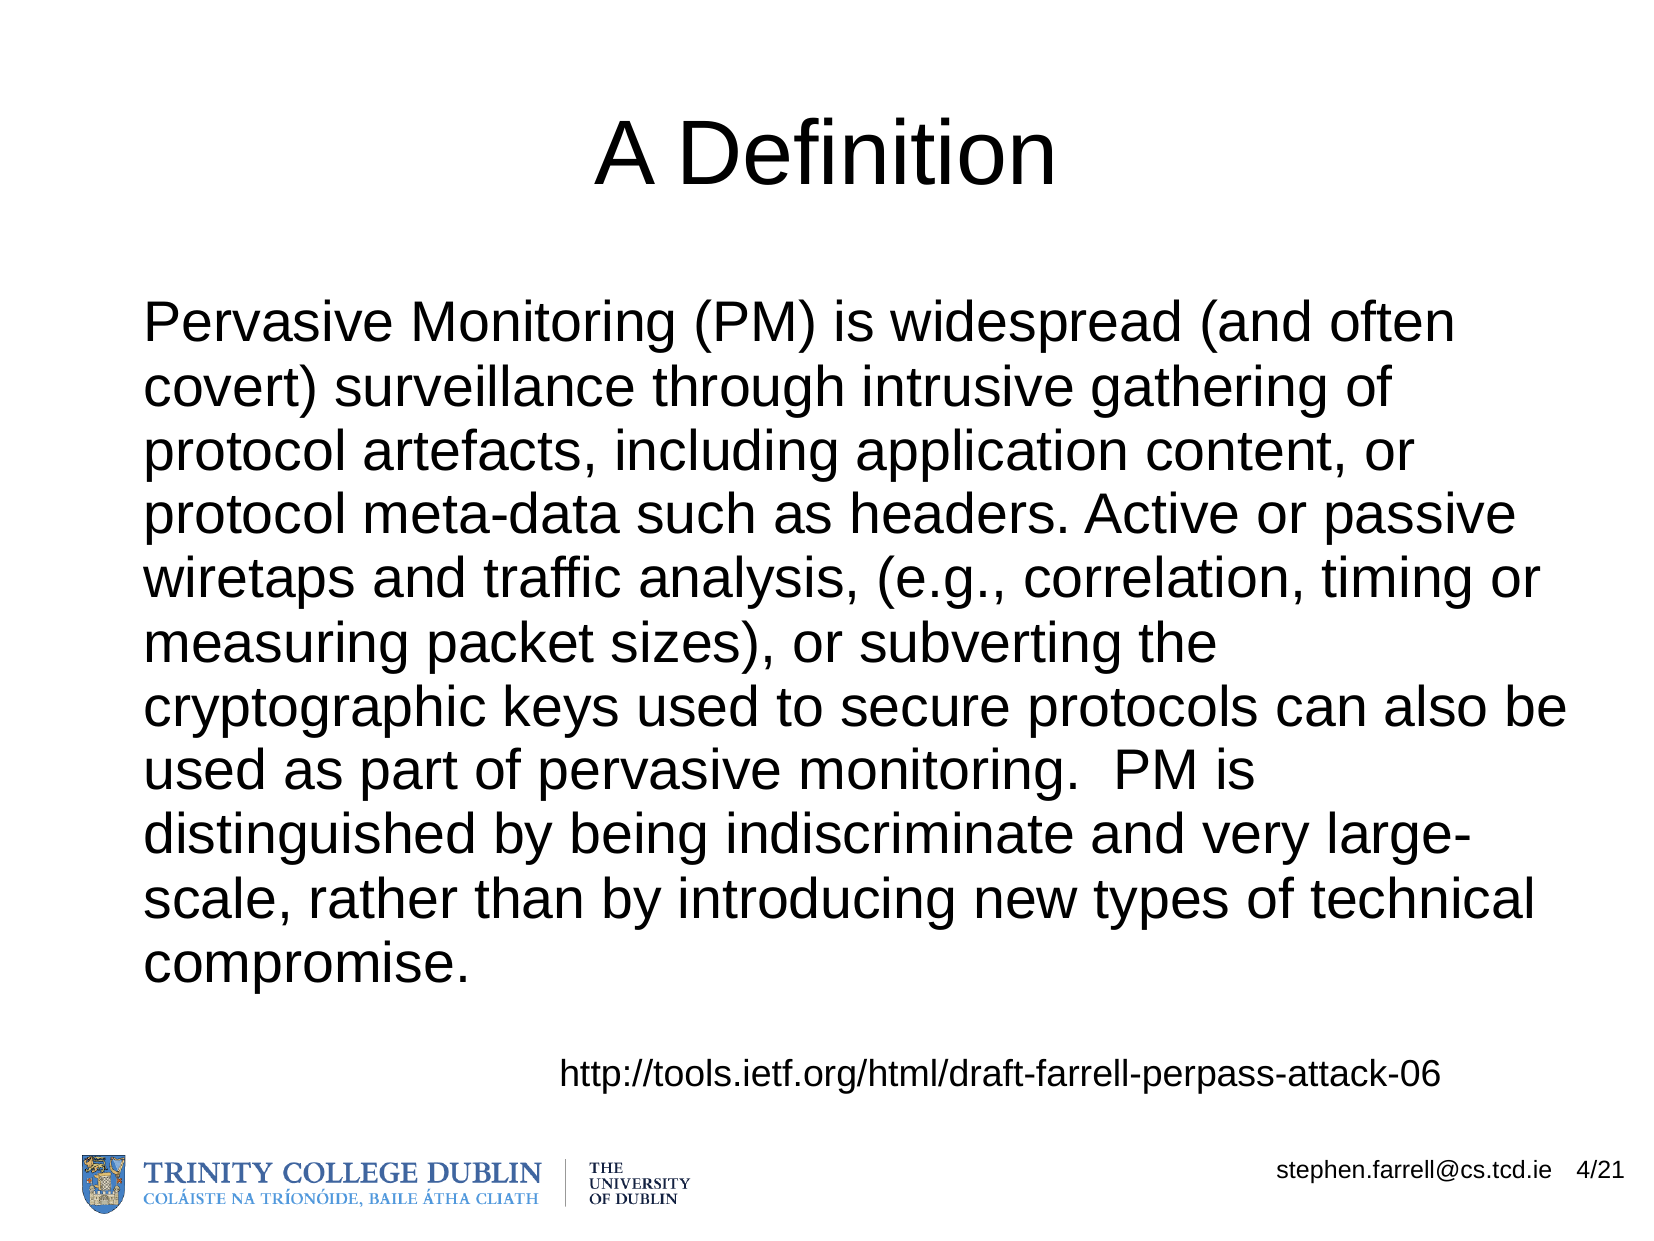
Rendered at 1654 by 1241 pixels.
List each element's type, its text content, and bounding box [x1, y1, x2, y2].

title A Definition [82, 49, 1571, 257]
text_box http://tools.ietf.org/html/draft-farrell-perpass-attack-06 [544, 1045, 1458, 1103]
list Pervasive Monitoring (PM) is widespread (and often covert) surveillance through intrusive gathering of protocol artefacts, including application content, or protocol meta-data such as headers. Active or passive wiretaps and traffic analysis, (e.g., correlation, timing or measuring packet sizes), or subverting the cryptographic keys used to secure protocols can also be used as part of pervasive monitoring. PM is distinguished by being indiscriminate and very large-scale, rather than by introducing new types of technical compromise. [82, 290, 1571, 1010]
picture [82, 1155, 694, 1214]
